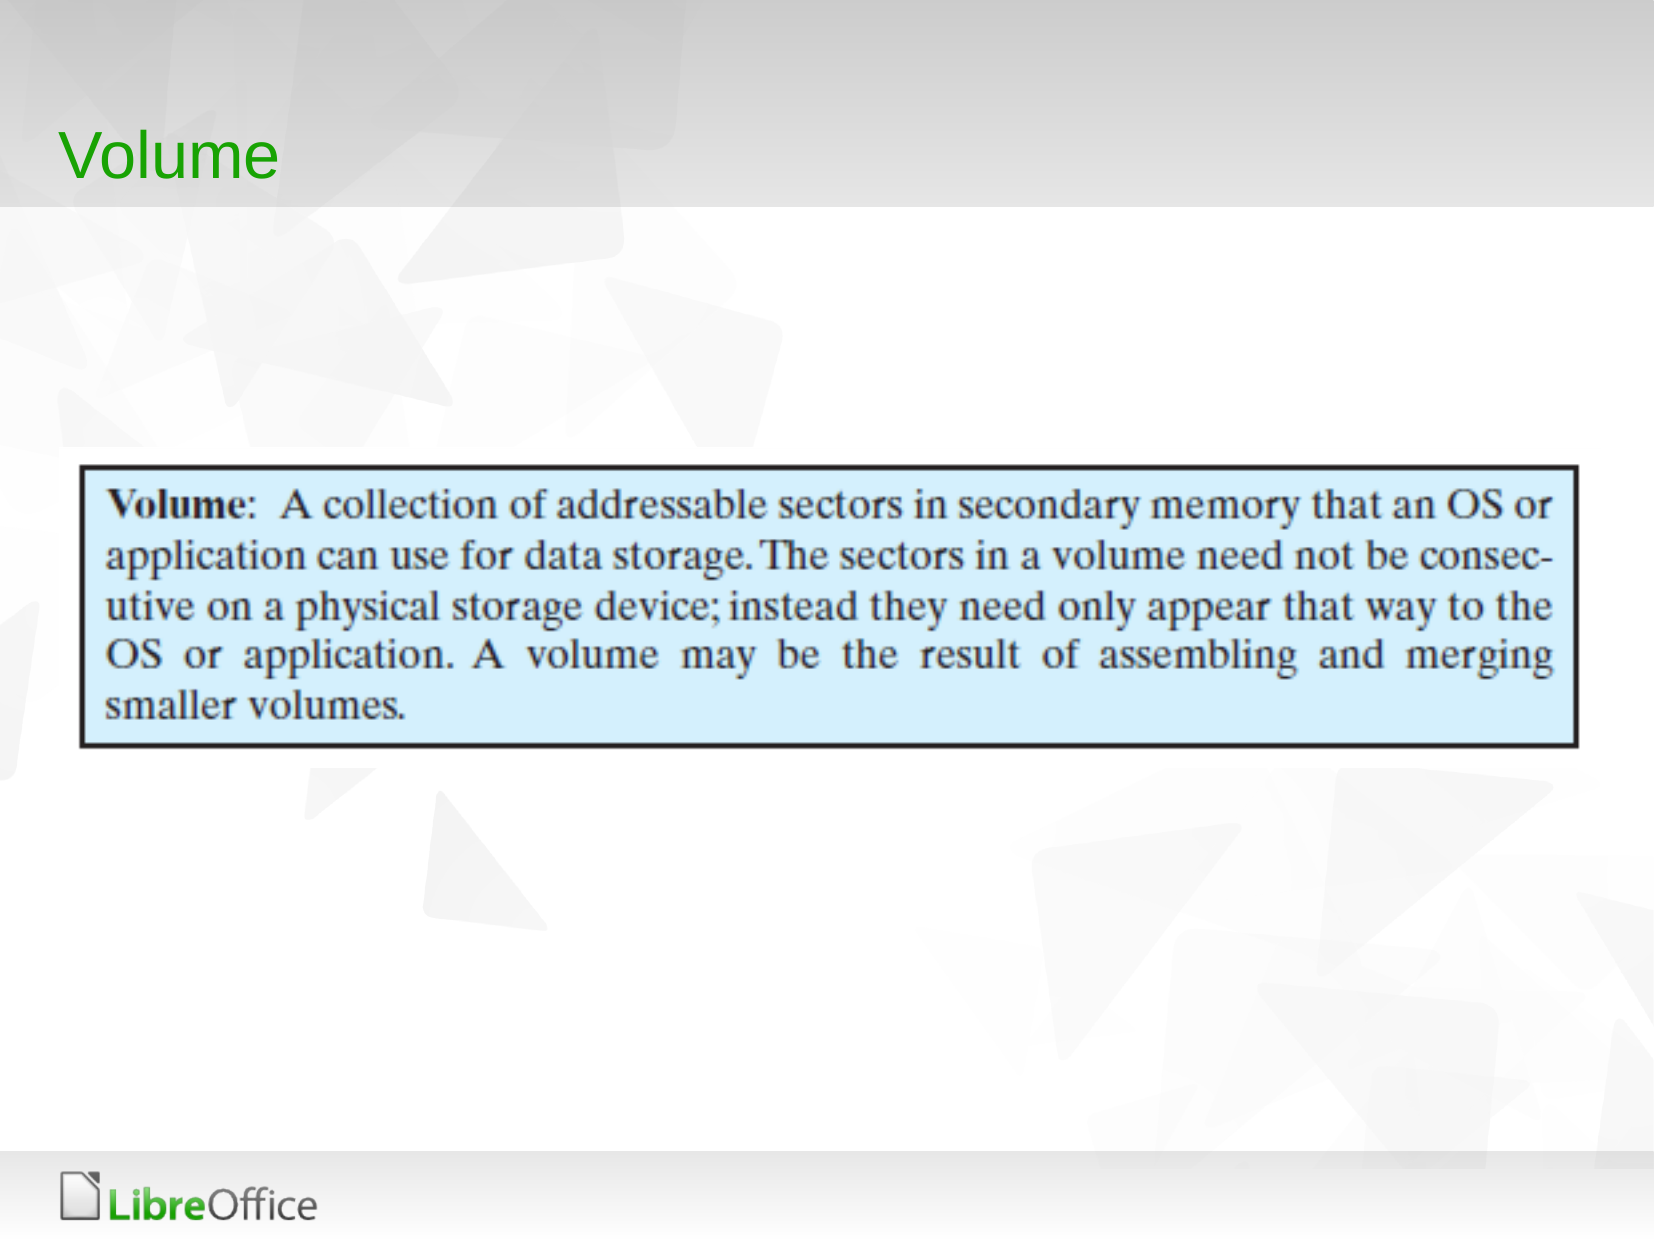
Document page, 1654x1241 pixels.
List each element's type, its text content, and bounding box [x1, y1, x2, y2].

title Volume [59, 49, 1418, 257]
picture [41, 1152, 337, 1240]
picture [0, 0, 1654, 1169]
